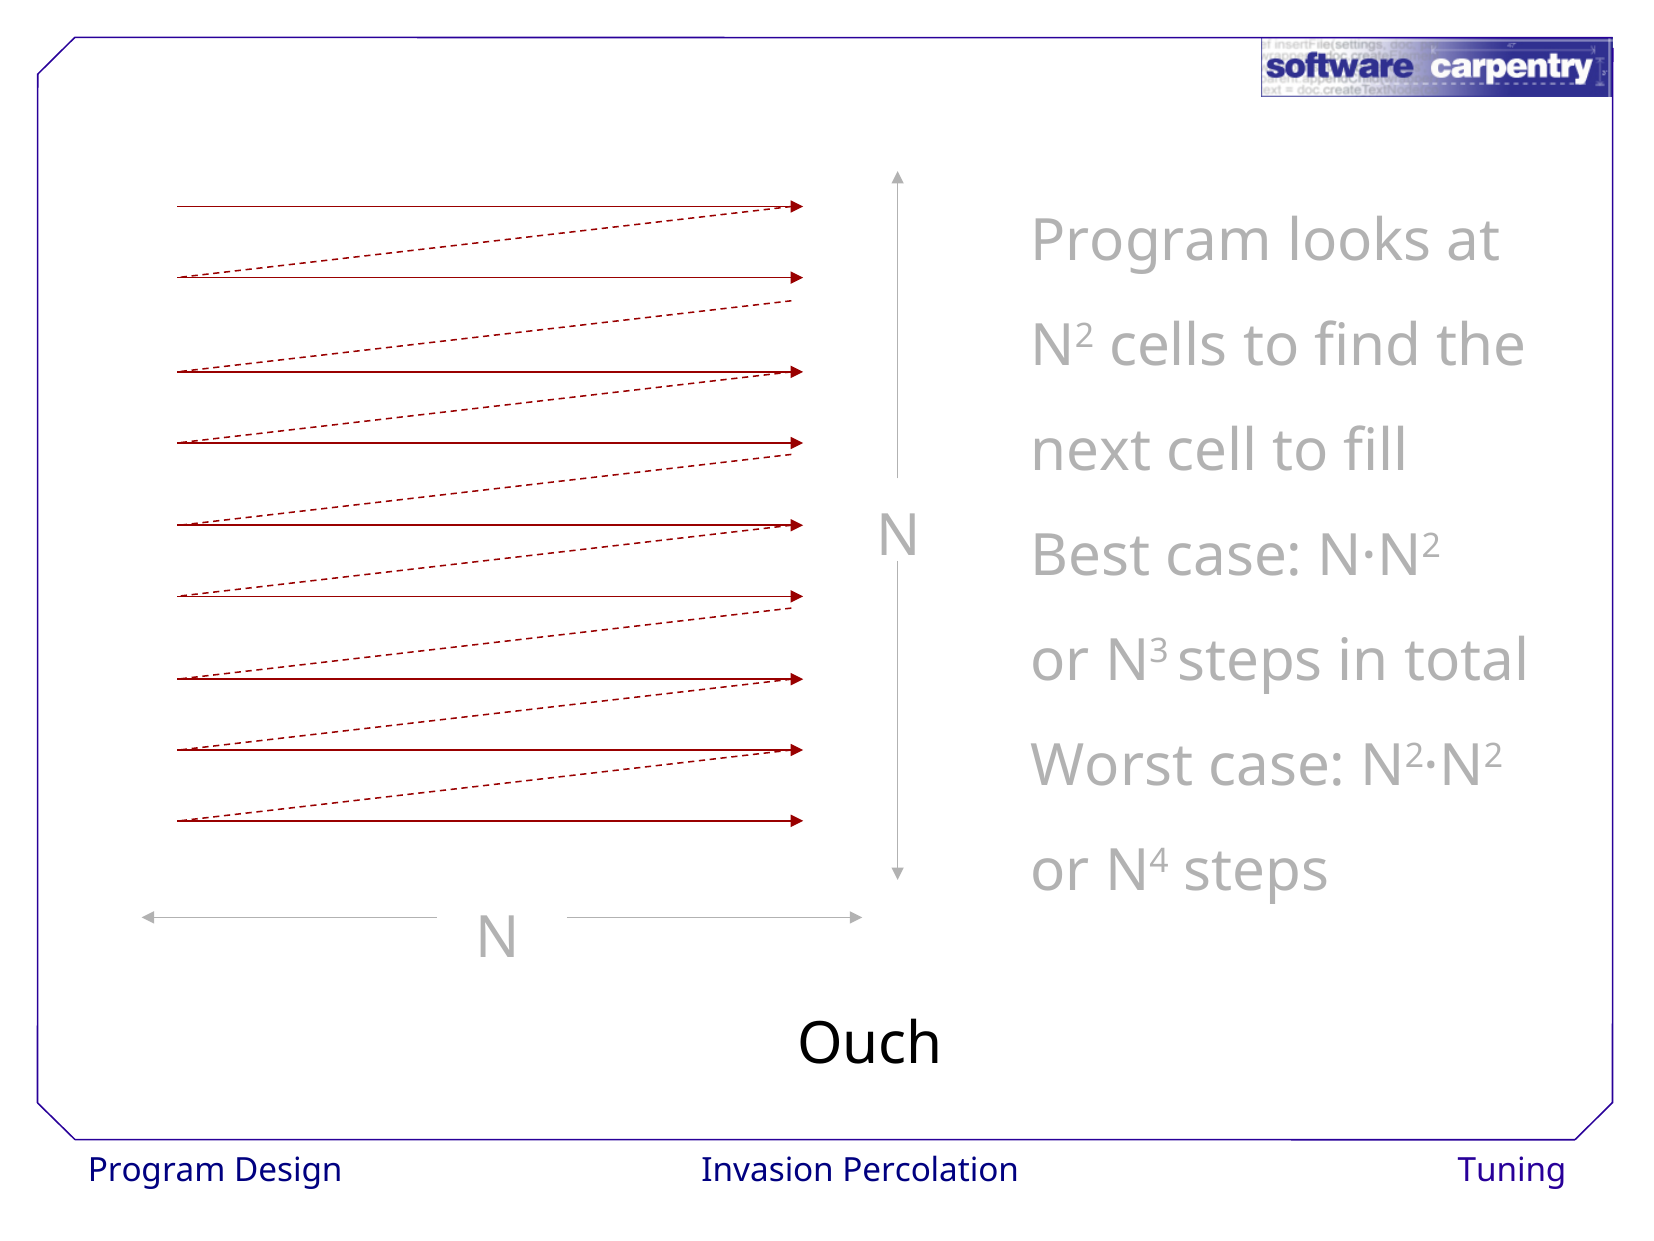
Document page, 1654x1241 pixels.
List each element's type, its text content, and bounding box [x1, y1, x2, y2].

table_cell [380, 680, 459, 720]
table_cell [459, 326, 538, 371]
table_cell [142, 326, 221, 404]
table_cell [300, 245, 380, 277]
table_cell [617, 641, 696, 678]
table_cell [459, 562, 538, 596]
table_header [221, 207, 300, 245]
table_cell [775, 483, 855, 562]
table_cell [459, 444, 538, 483]
table_cell [538, 278, 617, 326]
table_cell [221, 483, 300, 524]
table_cell [380, 822, 459, 878]
table_cell [459, 526, 538, 562]
table_cell [300, 444, 380, 483]
table_cell [380, 326, 459, 371]
table_cell [696, 526, 775, 562]
text_box Ouch [707, 962, 1033, 1083]
table_cell [617, 751, 696, 799]
table_cell [696, 404, 775, 442]
table_cell [538, 326, 617, 371]
table_cell [300, 526, 380, 562]
table_cell [696, 326, 775, 371]
table_cell [221, 799, 300, 820]
table_cell [300, 799, 380, 820]
table_cell [696, 278, 775, 326]
table_cell [538, 245, 617, 277]
table_cell [221, 641, 300, 678]
table_cell [538, 526, 617, 562]
table_cell [617, 680, 696, 720]
table_cell [221, 822, 300, 878]
table_cell [380, 751, 459, 799]
table_cell [538, 641, 617, 678]
table_cell [221, 720, 300, 749]
table_cell [221, 680, 300, 720]
table_cell [696, 373, 775, 404]
table_cell [617, 822, 696, 878]
table_cell [459, 373, 538, 404]
table_cell [775, 720, 855, 799]
table_cell [300, 641, 380, 678]
table_cell [538, 444, 617, 483]
table_cell [380, 562, 459, 596]
table_cell [380, 597, 459, 641]
table_cell [538, 373, 617, 404]
table_header [300, 166, 380, 206]
table_header [459, 207, 538, 245]
table_cell [380, 444, 459, 483]
table_header [459, 166, 538, 206]
table_cell [775, 562, 855, 641]
table_cell [221, 278, 300, 326]
table_cell [617, 278, 696, 326]
table_cell [300, 597, 380, 641]
table_cell [775, 245, 855, 326]
table_cell [300, 483, 380, 524]
table_cell [775, 799, 855, 878]
table_cell [617, 597, 696, 641]
table_cell [538, 562, 617, 596]
table_cell [142, 720, 221, 799]
table_cell [696, 641, 775, 678]
table_cell [617, 720, 696, 749]
table_cell [142, 245, 221, 326]
table_cell [221, 373, 300, 404]
table_cell [459, 720, 538, 749]
table_header [380, 166, 459, 206]
table_cell [221, 597, 300, 641]
table_cell [775, 326, 855, 404]
table_cell [459, 404, 538, 442]
table_header [775, 166, 855, 245]
table_cell [696, 597, 775, 641]
table_cell [142, 483, 221, 562]
table_cell [221, 404, 300, 442]
table_cell [459, 597, 538, 641]
table_cell [142, 799, 221, 878]
table_cell [696, 720, 775, 749]
table_cell [696, 822, 775, 878]
table_cell [459, 278, 538, 326]
table_header [617, 166, 696, 206]
table_cell [538, 751, 617, 799]
text_box N [862, 454, 922, 576]
table_cell [775, 404, 855, 483]
table_cell [459, 483, 538, 524]
table_cell [142, 404, 221, 483]
table_cell [142, 562, 221, 641]
table_cell [696, 483, 775, 524]
table_cell [617, 562, 696, 596]
table_cell [221, 326, 300, 371]
table_cell [221, 245, 300, 277]
table_cell [380, 526, 459, 562]
table_header [142, 166, 221, 245]
table_cell [300, 326, 380, 371]
table_header [221, 166, 300, 206]
table_cell [617, 373, 696, 404]
table_cell [380, 373, 459, 404]
table_cell [142, 641, 221, 720]
table_cell [300, 720, 380, 749]
table_cell [538, 483, 617, 524]
table_cell [380, 720, 459, 749]
table_cell [380, 641, 459, 678]
table_cell [300, 562, 380, 596]
table_cell [300, 751, 380, 799]
table_cell [459, 245, 538, 277]
table_cell [538, 720, 617, 749]
table_cell [696, 444, 775, 483]
table_cell [300, 822, 380, 878]
table_cell [459, 680, 538, 720]
table_cell [538, 680, 617, 720]
table_cell [300, 404, 380, 442]
table_cell [775, 641, 855, 720]
table_cell [696, 562, 775, 596]
table_cell [459, 799, 538, 820]
table_cell [300, 373, 380, 404]
picture [1261, 39, 1613, 97]
table_cell [380, 245, 459, 277]
text_box Program looks at N2 cells to find the next cell to fill Best case: N·N2 or N3 steps in total Worst case: N2·N2 or N4 steps [1015, 159, 1580, 910]
table_cell [696, 799, 775, 820]
table_cell [459, 751, 538, 799]
table_cell [617, 483, 696, 524]
table_header [300, 207, 380, 245]
table_cell [380, 404, 459, 442]
table_cell [300, 680, 380, 720]
text_box N [460, 856, 520, 977]
table_header [617, 207, 696, 245]
table_header [538, 207, 617, 245]
table_header [696, 166, 775, 206]
table_cell [538, 597, 617, 641]
table_cell [380, 483, 459, 524]
table_cell [696, 680, 775, 720]
table_cell [617, 245, 696, 277]
table_cell [538, 822, 617, 878]
table_cell [300, 278, 380, 326]
table_cell [459, 641, 538, 678]
table_cell [221, 751, 300, 799]
table_cell [221, 444, 300, 483]
table_cell [221, 562, 300, 596]
table_cell [617, 404, 696, 442]
table_header [696, 207, 775, 245]
table_cell [617, 444, 696, 483]
table_cell [380, 799, 459, 820]
table_header [538, 166, 617, 206]
table_header [380, 207, 459, 245]
table_cell [380, 278, 459, 326]
table_cell [617, 326, 696, 371]
table_cell [696, 245, 775, 277]
table_cell [538, 799, 617, 820]
table_cell [221, 526, 300, 562]
table_cell [696, 751, 775, 799]
table_cell [617, 799, 696, 820]
table_cell [617, 526, 696, 562]
table_cell [538, 404, 617, 442]
table_cell [459, 822, 538, 878]
